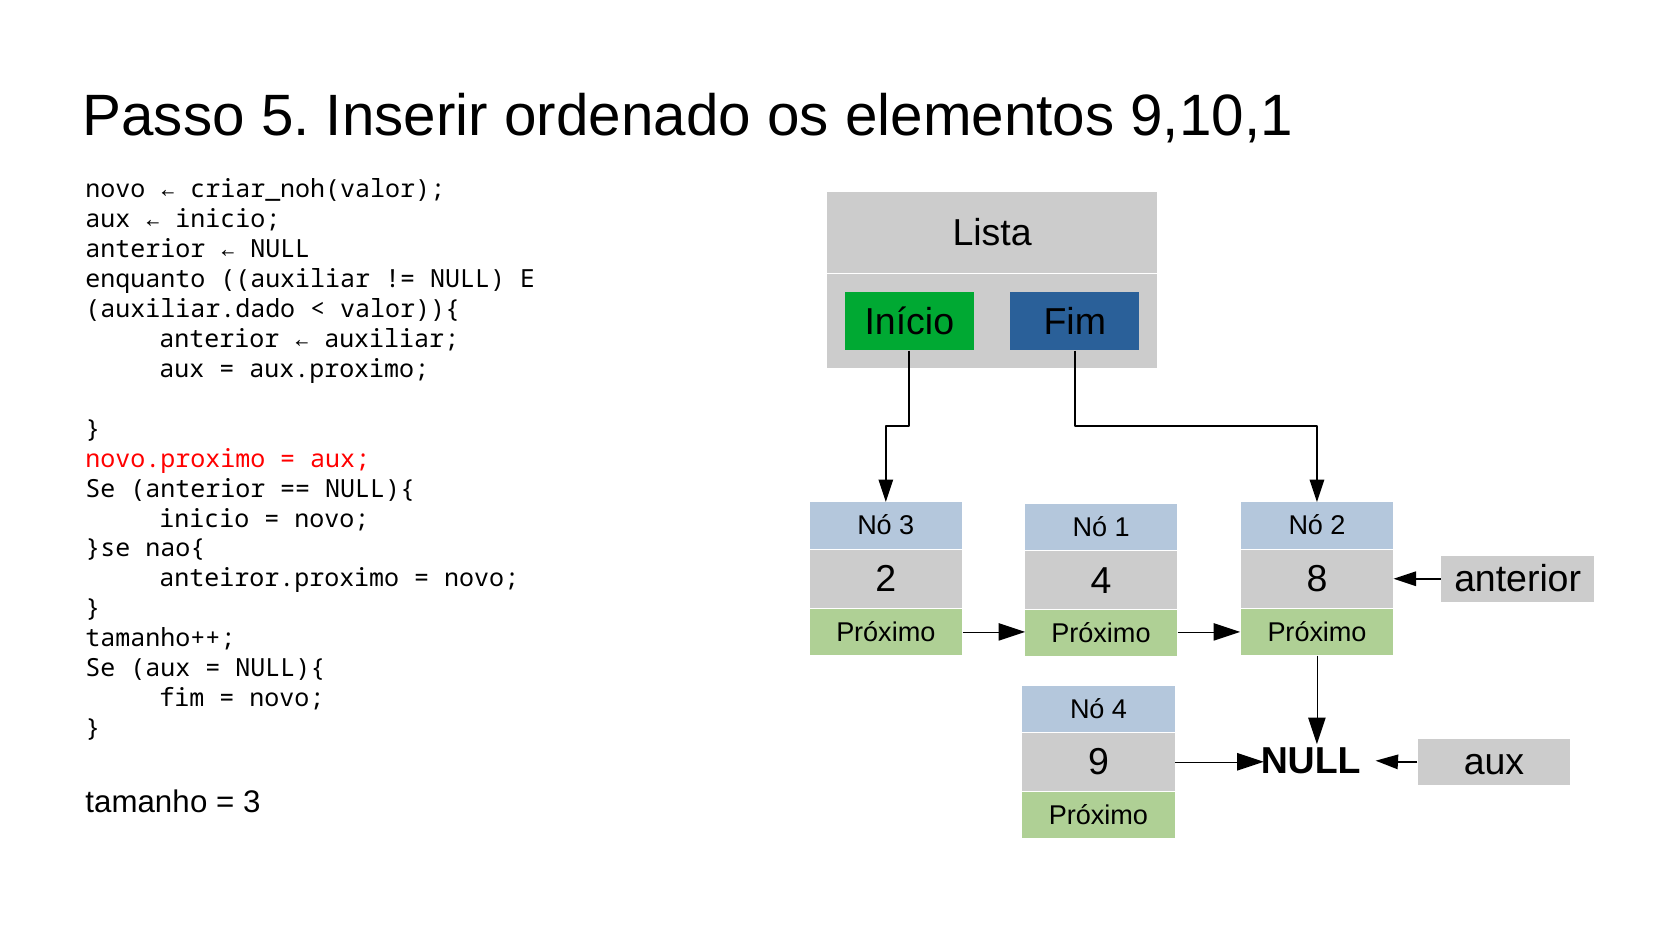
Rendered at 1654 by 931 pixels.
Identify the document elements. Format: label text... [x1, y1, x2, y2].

text_box Início [844, 291, 975, 351]
text_box Próximo [1240, 608, 1394, 656]
text_box aux [1417, 738, 1571, 786]
text_box Lista [826, 191, 1158, 273]
title Passo 5. Inserir ordenado os elementos 9,10,1 [82, 37, 1571, 193]
text_box Fim [1009, 291, 1140, 351]
text_box Próximo [809, 608, 963, 656]
text_box tamanho = 3 [70, 779, 276, 827]
text_box NULL [1246, 732, 1376, 790]
text_box Próximo [1024, 609, 1178, 657]
text_box novo ← criar_noh(valor); aux ← inicio; anterior ← NULL enquanto ((auxiliar != NULL) E (auxiliar.dado < valor)){ anterior ← auxiliar; aux = aux.proximo; } novo.proximo = aux; Se (anterior == NULL){ inicio = novo; }se nao{ anteiror.proximo = novo; } tamanho++; Se (aux = NULL){ fim = novo; } [70, 165, 615, 779]
text_box 2 [809, 550, 963, 608]
text_box Nó 3 [809, 501, 963, 550]
text_box Nó 4 [1021, 685, 1176, 733]
text_box anterior [1440, 555, 1595, 603]
text_box [826, 273, 1158, 369]
text_box 9 [1021, 733, 1176, 791]
text_box Nó 2 [1240, 501, 1394, 550]
text_box 8 [1240, 550, 1394, 608]
text_box Nó 1 [1024, 503, 1178, 551]
text_box Próximo [1021, 791, 1176, 839]
text_box 4 [1024, 551, 1178, 609]
